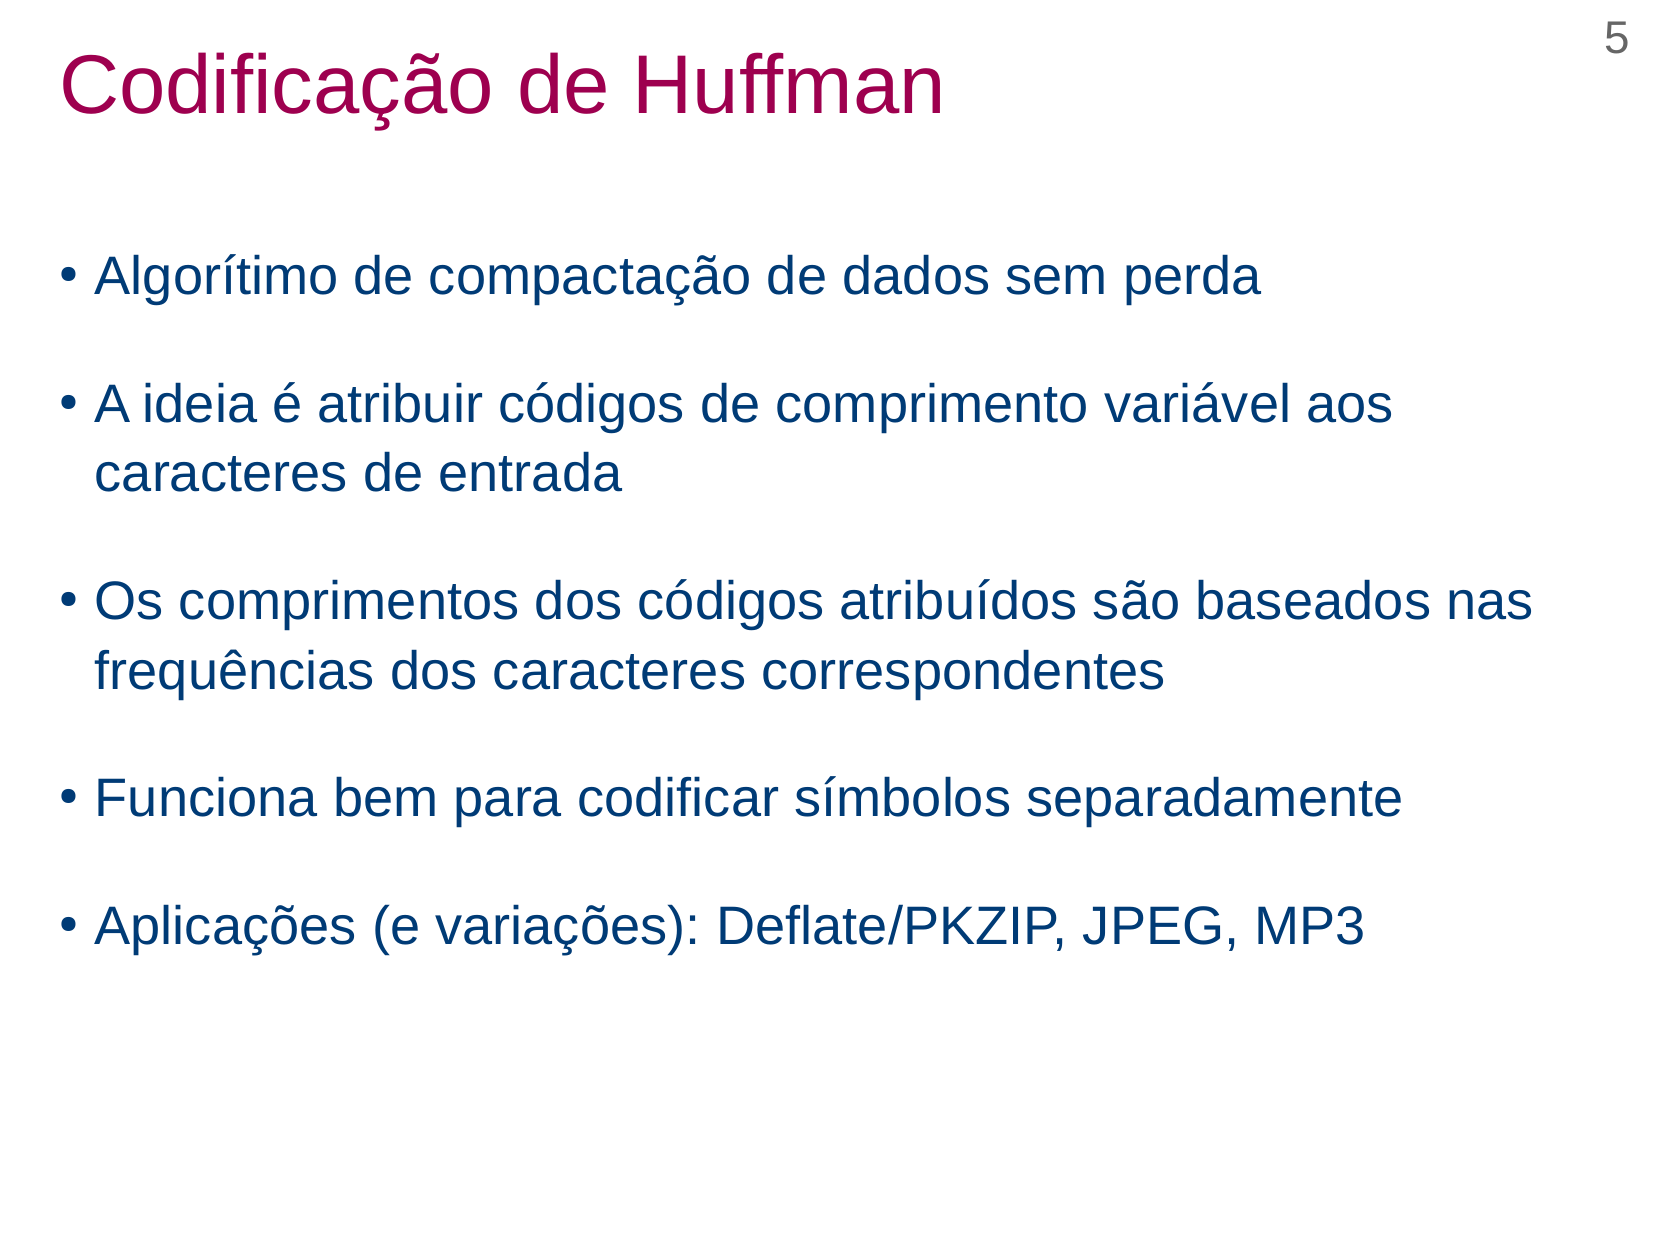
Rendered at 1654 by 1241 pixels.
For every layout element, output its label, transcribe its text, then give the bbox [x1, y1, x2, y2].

title Codificação de Huffman [59, 29, 1595, 148]
list Algorítimo de compactação de dados sem perda A ideia é atribuir códigos de comprimento variável aos caracteres de entrada Os comprimentos dos códigos atribuídos são baseados nas frequências dos caracteres correspondentes Funciona bem para codificar símbolos separadamente Aplicações (e variações): Deflate/PKZIP, JPEG, MP3 [59, 236, 1595, 1211]
